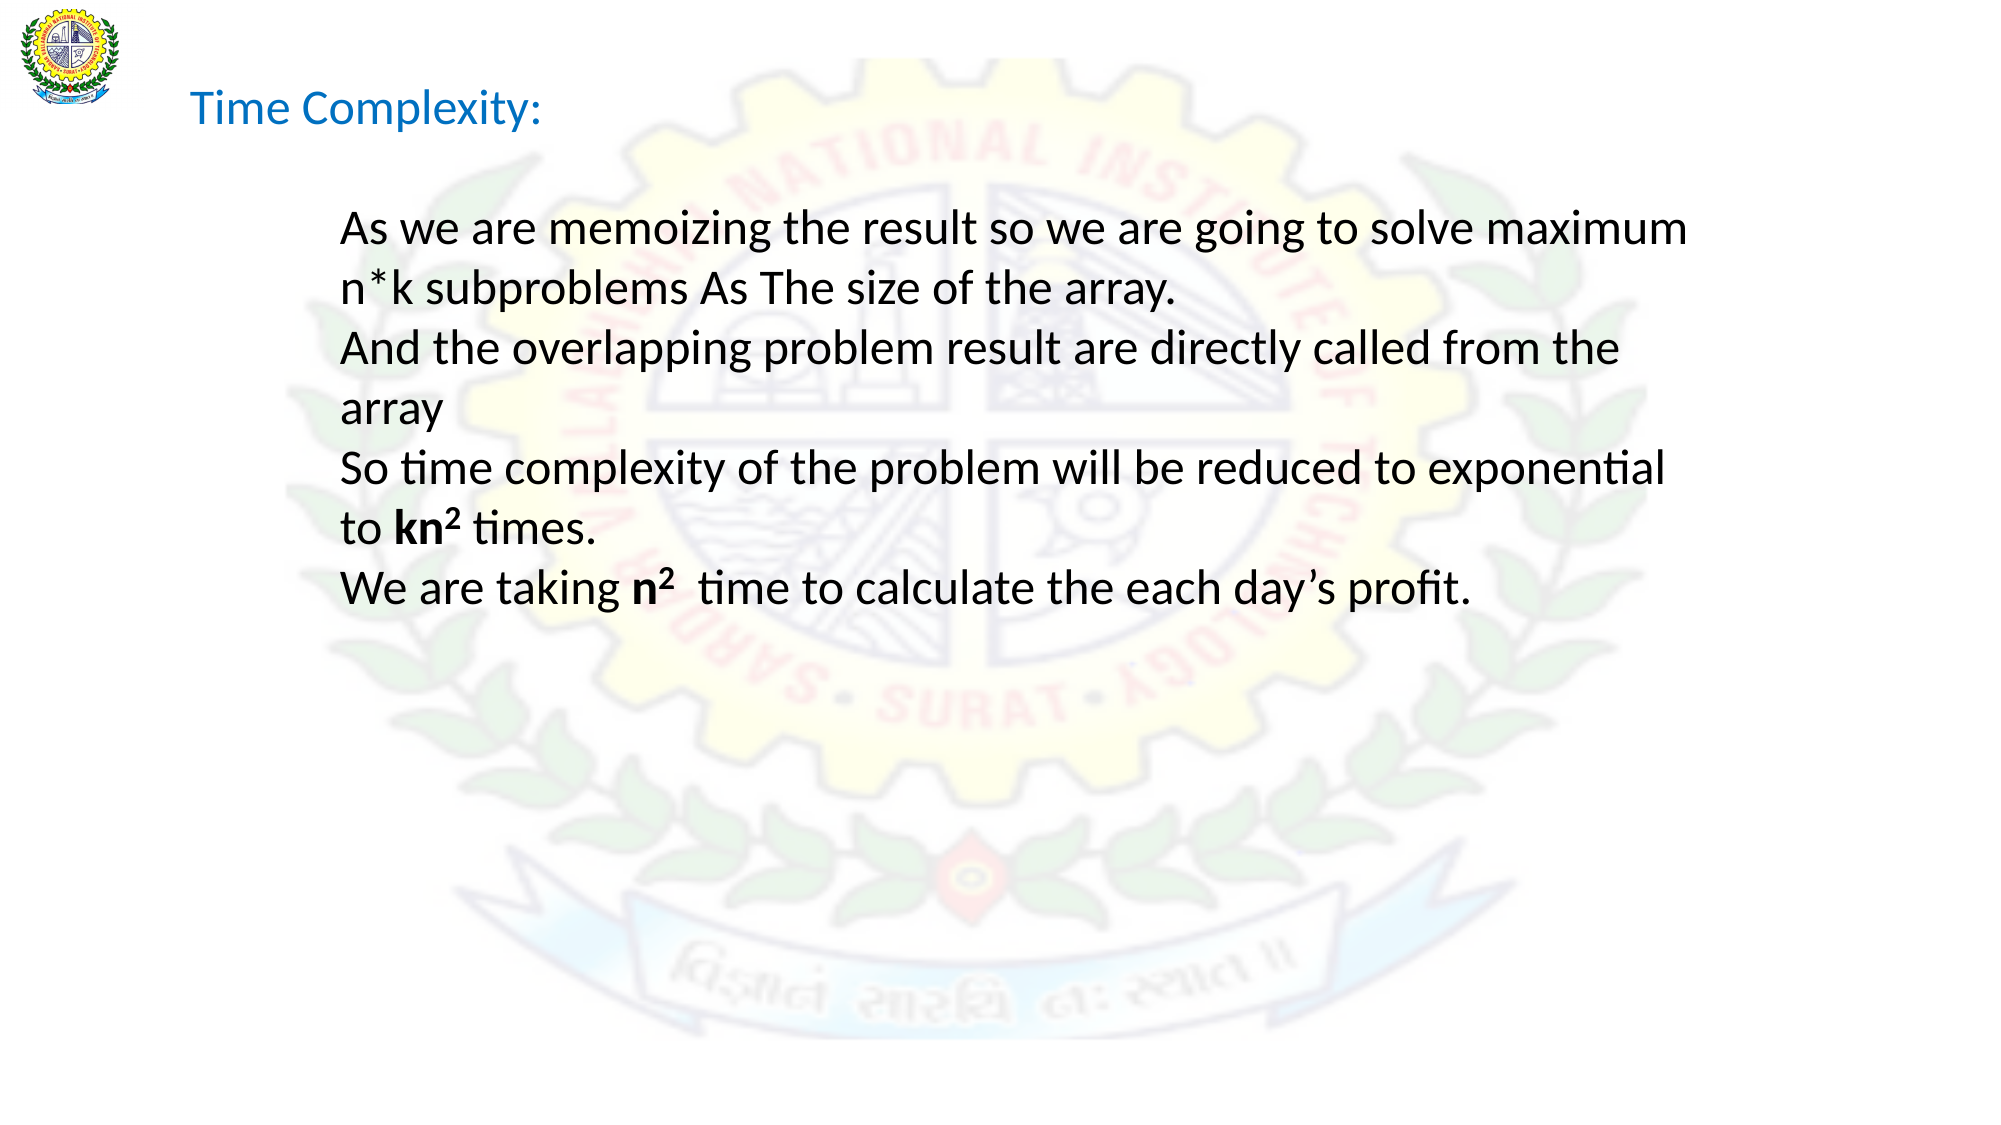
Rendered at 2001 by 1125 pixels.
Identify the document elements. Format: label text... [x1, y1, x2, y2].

text_box Time Complexity: As we are memoizing the result so we are going to solve maximum n*k subproblems As The size of the array. And the overlapping problem result are directly called from the array So time complexity of the problem will be reduced to exponential to kn2 times. We are taking n2 time to calculate the each day’s profit. [174, 67, 1715, 628]
